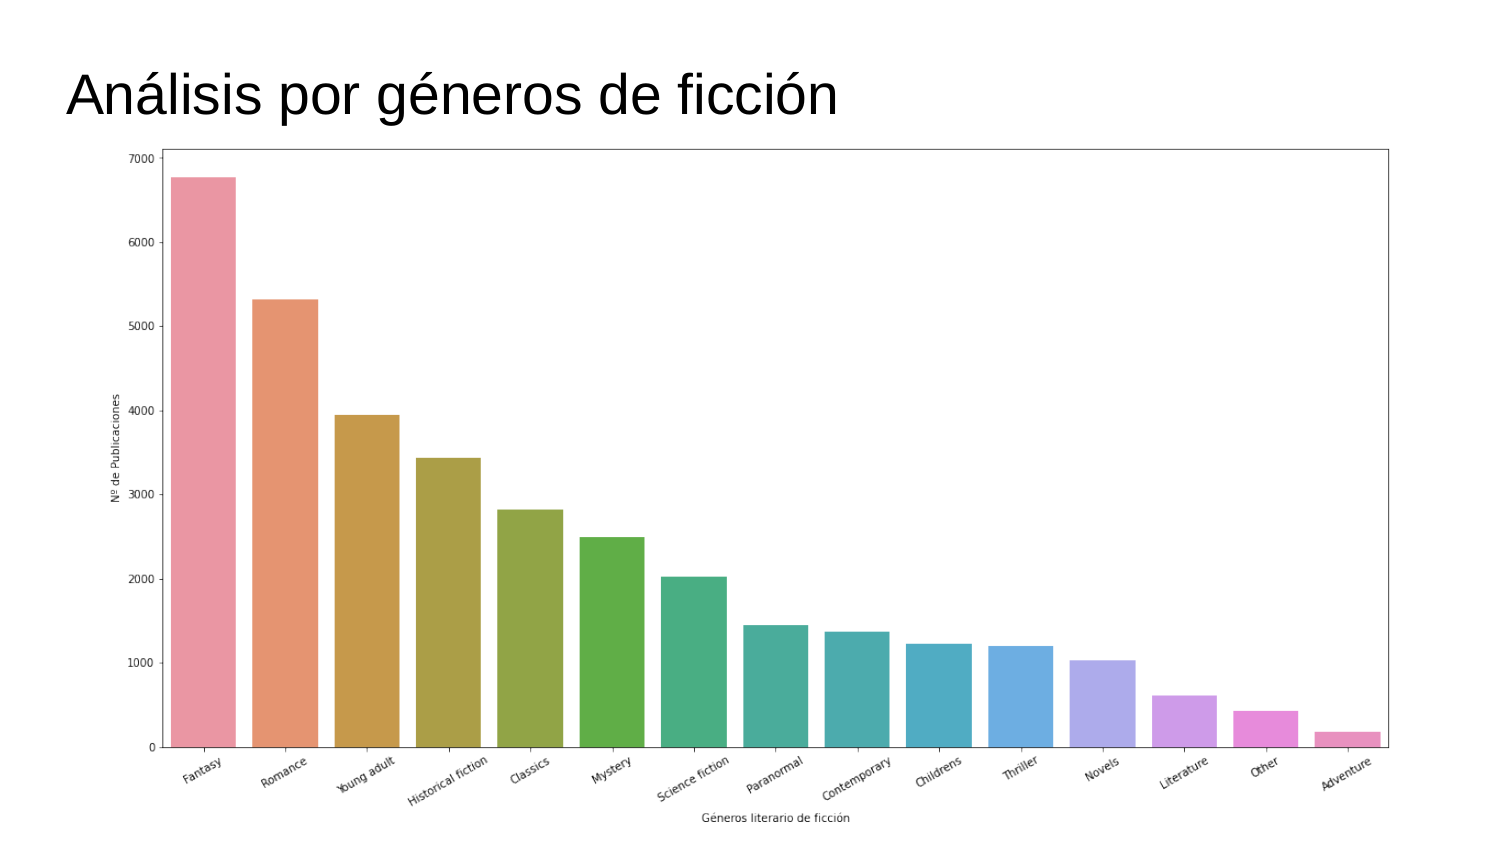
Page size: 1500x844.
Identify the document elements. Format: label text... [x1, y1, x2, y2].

title Análisis por géneros de ficción [51, 48, 1449, 142]
picture [104, 141, 1396, 832]
